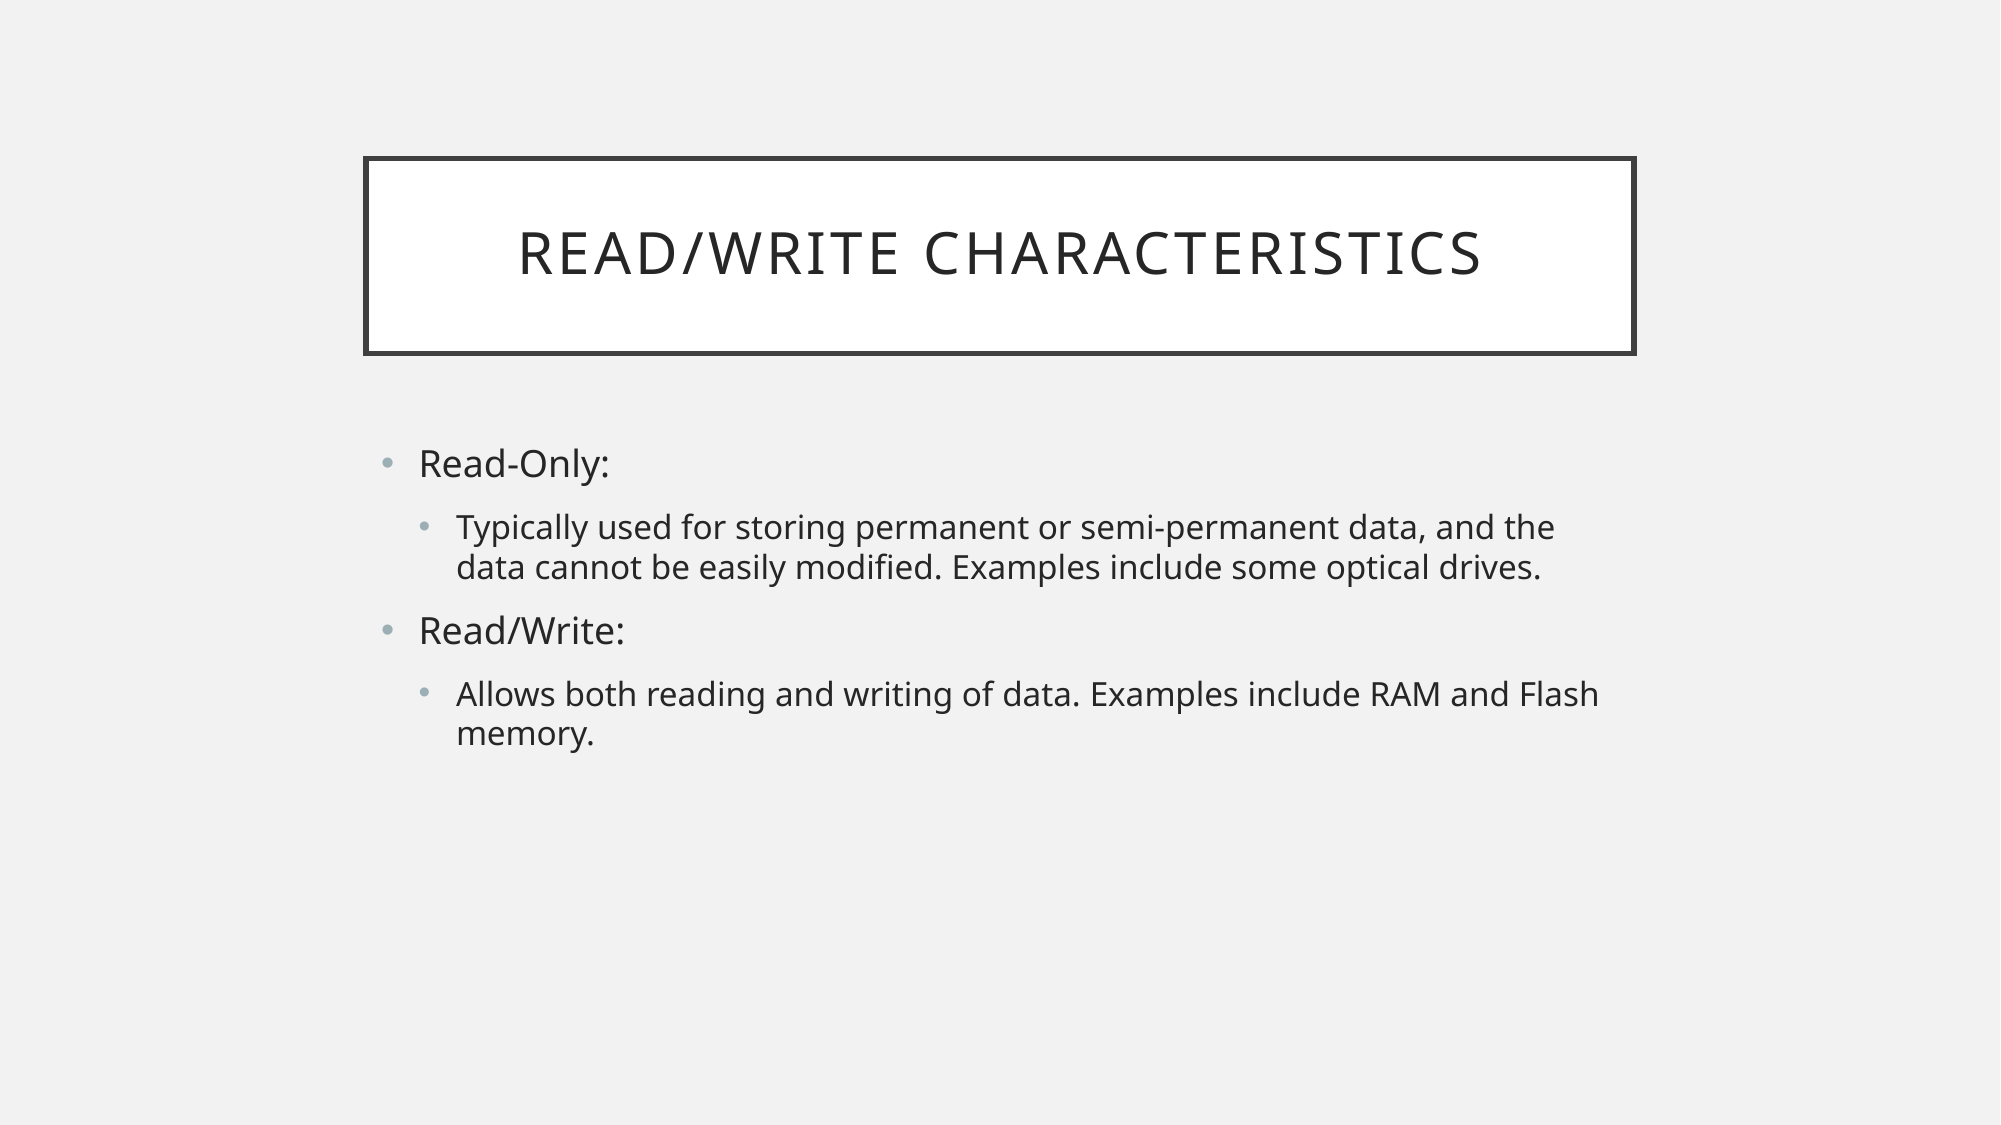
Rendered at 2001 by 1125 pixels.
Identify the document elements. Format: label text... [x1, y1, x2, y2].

title Read/write characteristics [366, 158, 1634, 354]
list Read-Only: Typically used for storing permanent or semi-permanent data, and the data cannot be easily modified. Examples include some optical drives. Read/Write: Allows both reading and writing of data. Examples include RAM and Flash memory. [366, 432, 1634, 942]
